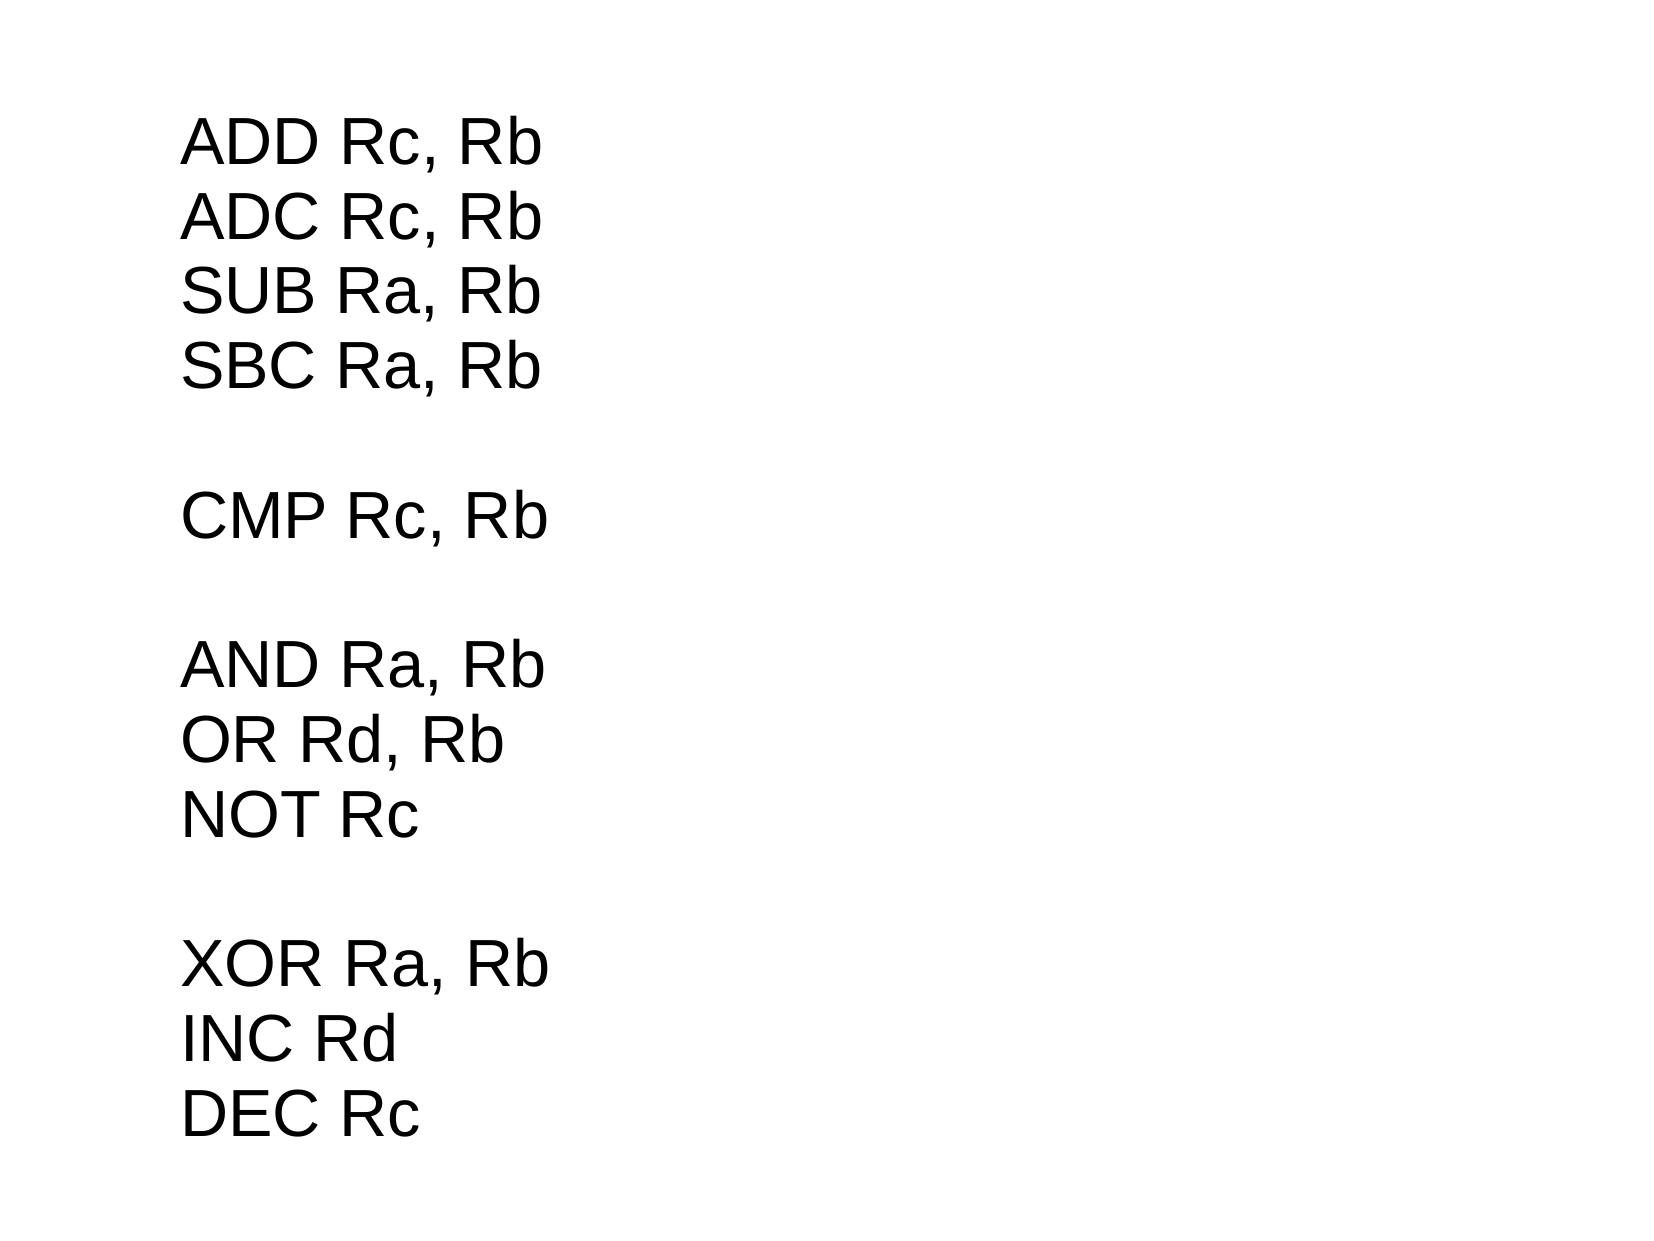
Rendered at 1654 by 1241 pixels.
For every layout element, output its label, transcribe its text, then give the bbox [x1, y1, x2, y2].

subtitle ADD Rc, Rb ADC Rc, Rb SUB Ra, Rb SBC Ra, Rb CMP Rc, Rb AND Ra, Rb OR Rd, Rb NOT Rc XOR Ra, Rb INC Rd DEC Rc [180, 39, 751, 1216]
